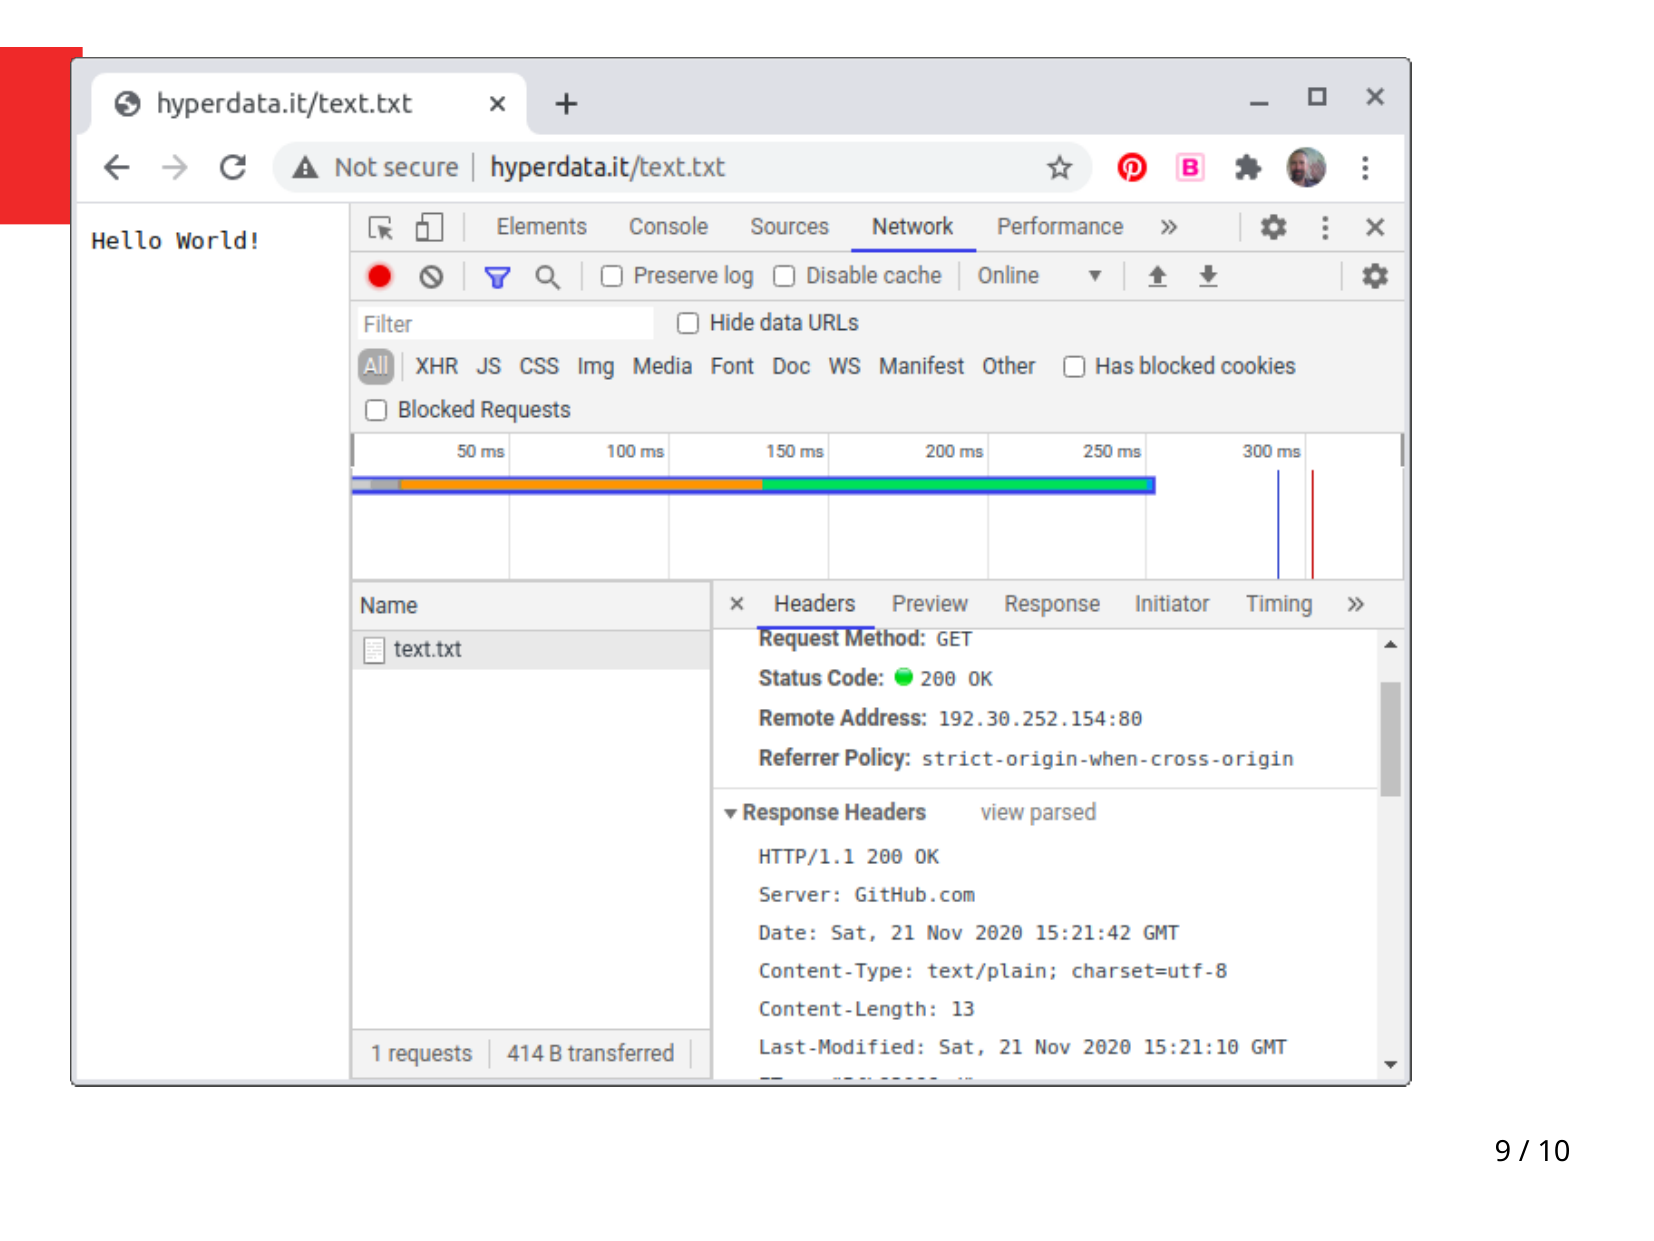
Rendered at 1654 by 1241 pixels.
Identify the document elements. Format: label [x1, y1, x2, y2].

picture [70, 57, 1412, 1087]
